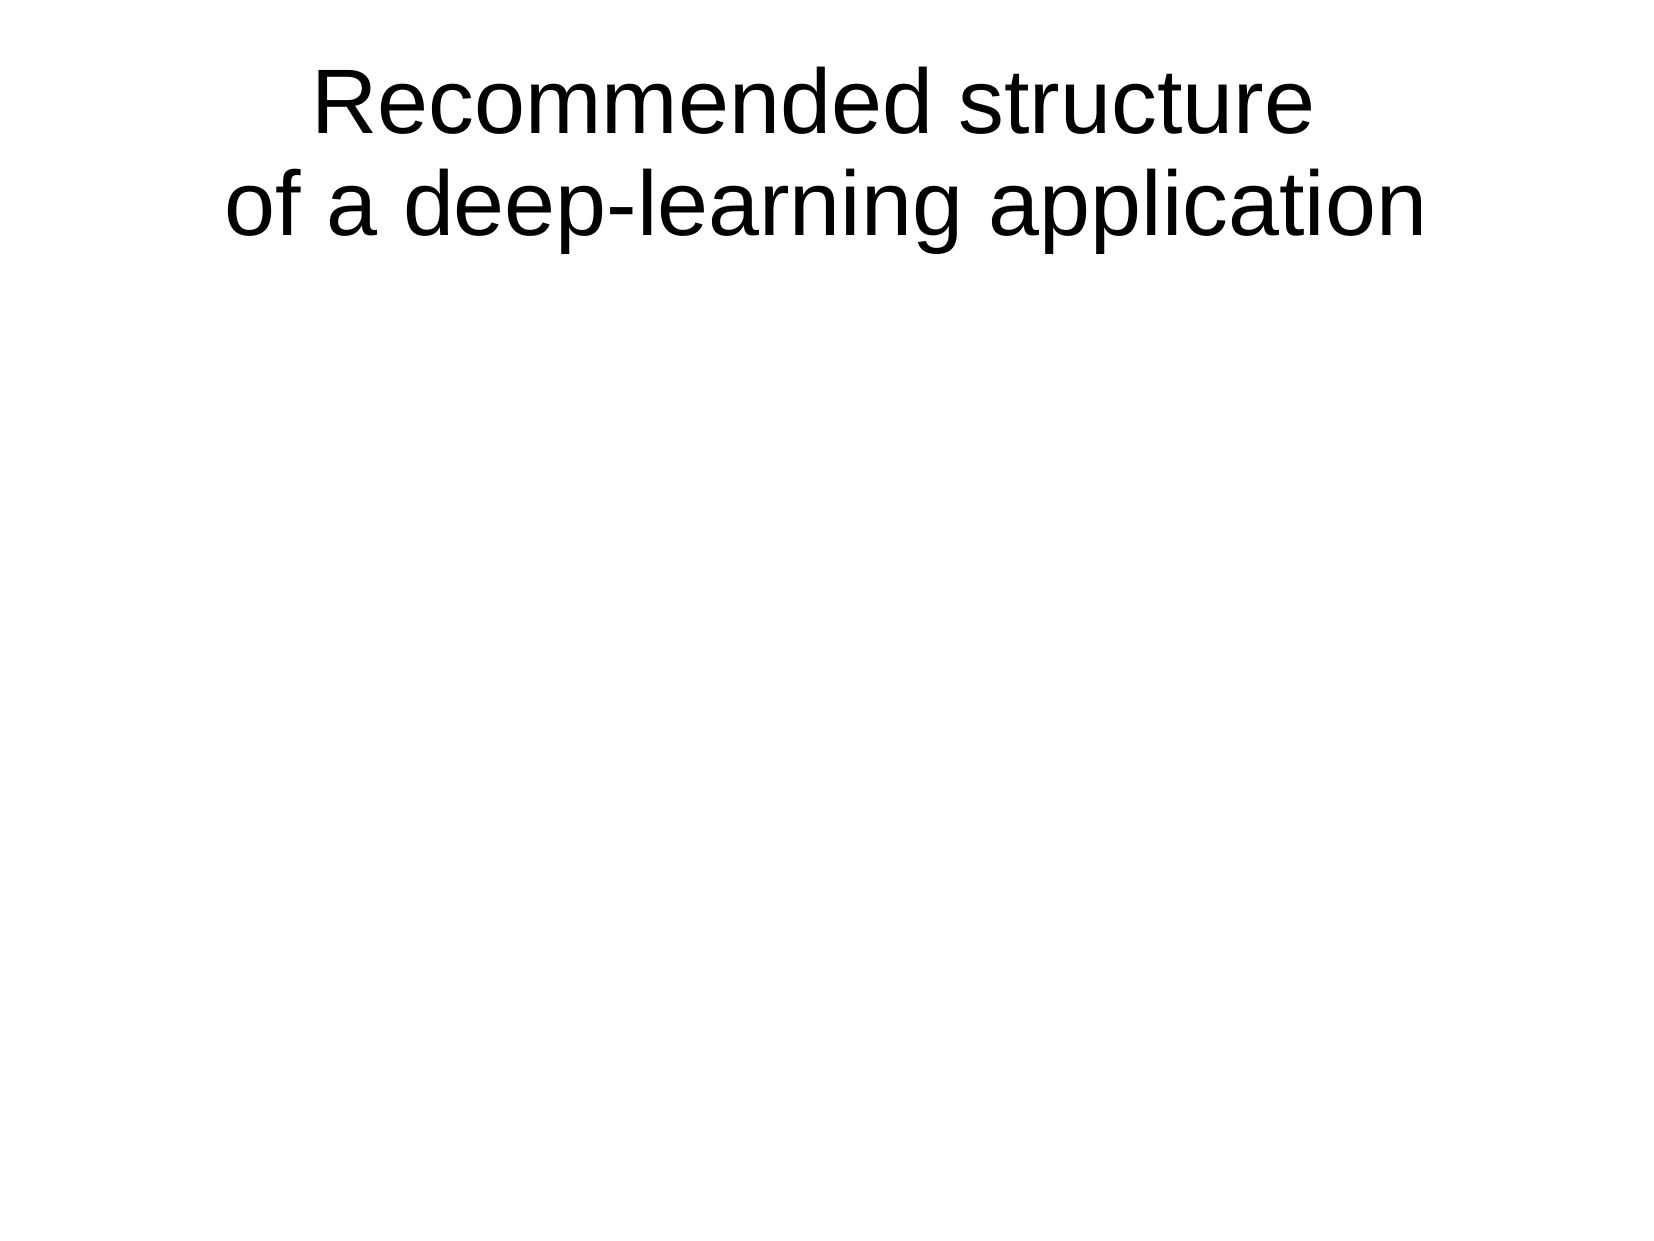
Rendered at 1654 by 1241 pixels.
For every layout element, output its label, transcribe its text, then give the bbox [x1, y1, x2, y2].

title Recommended structure of a deep-learning application [82, 49, 1571, 257]
